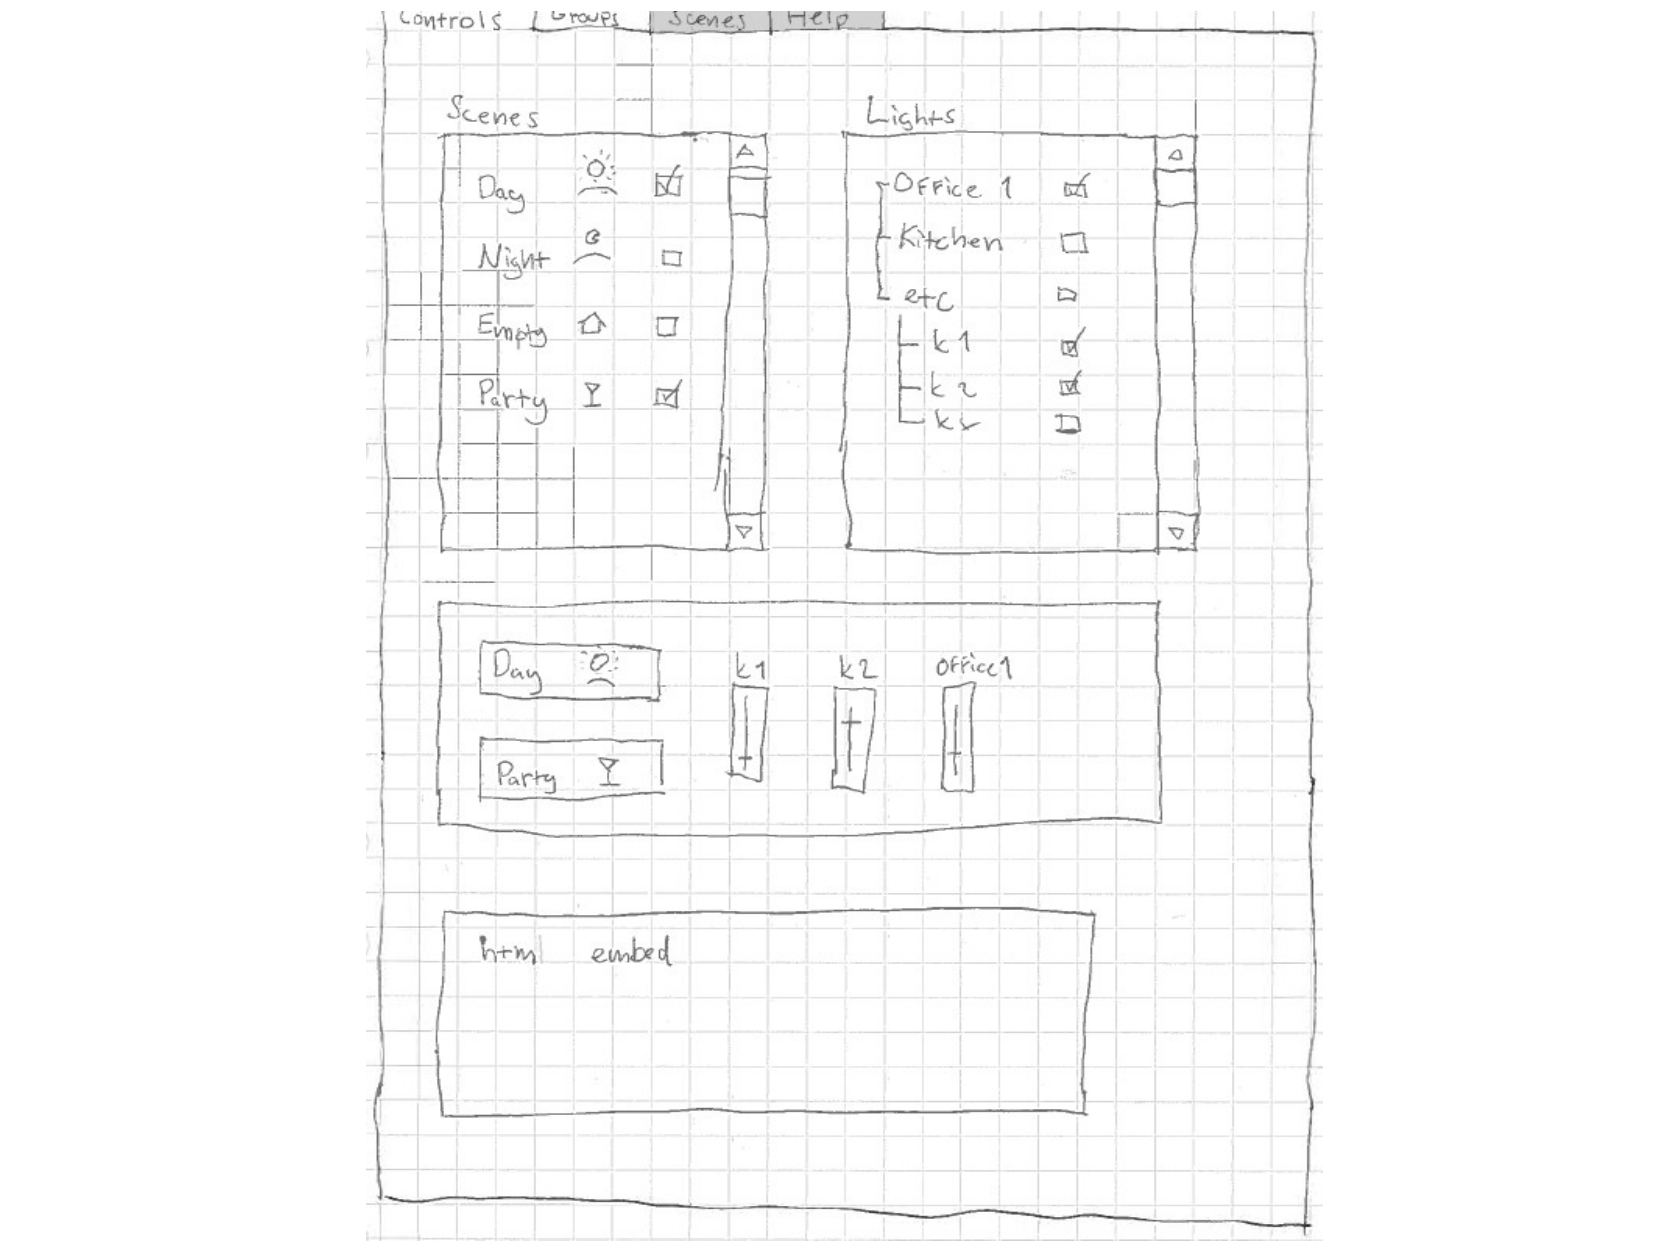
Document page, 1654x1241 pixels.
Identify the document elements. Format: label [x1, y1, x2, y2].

picture [366, 11, 1323, 1241]
